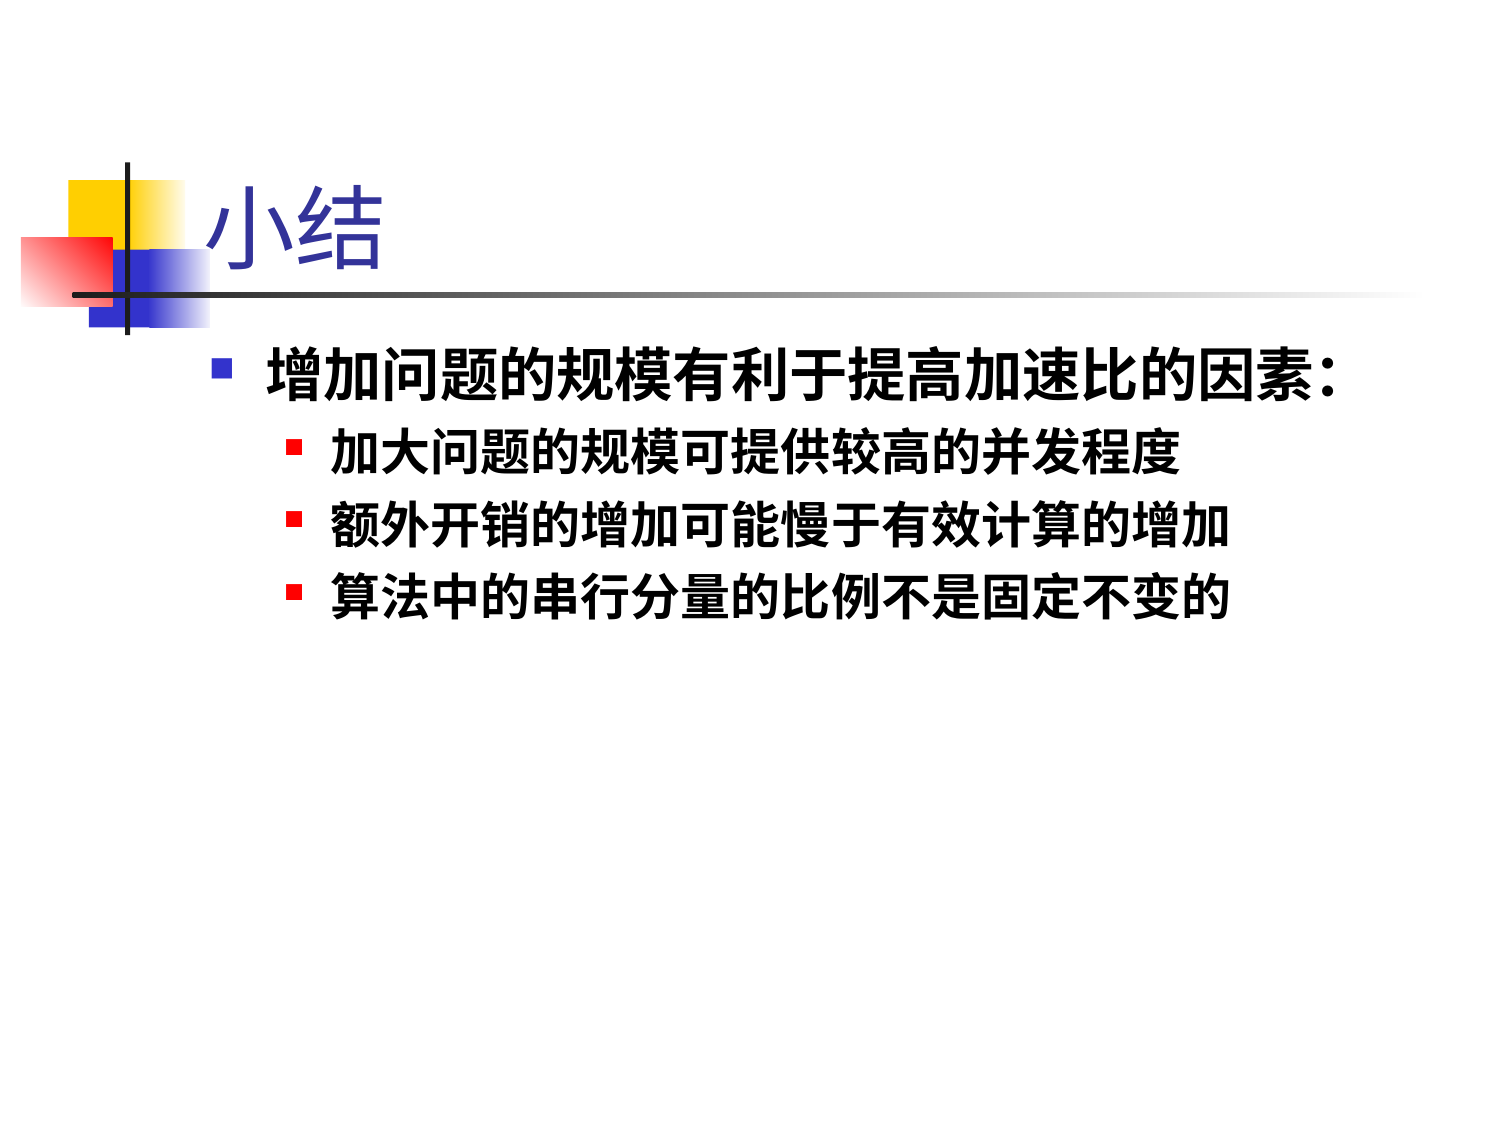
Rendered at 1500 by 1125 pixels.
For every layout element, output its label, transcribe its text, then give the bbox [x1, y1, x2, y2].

list 增加问题的规模有利于提高加速比的因素： 加大问题的规模可提供较高的并发程度 额外开销的增加可能慢于有效计算的增加 算法中的串行分量的比例不是固定不变的 [193, 331, 1469, 1007]
title 小结 [188, 101, 1468, 289]
